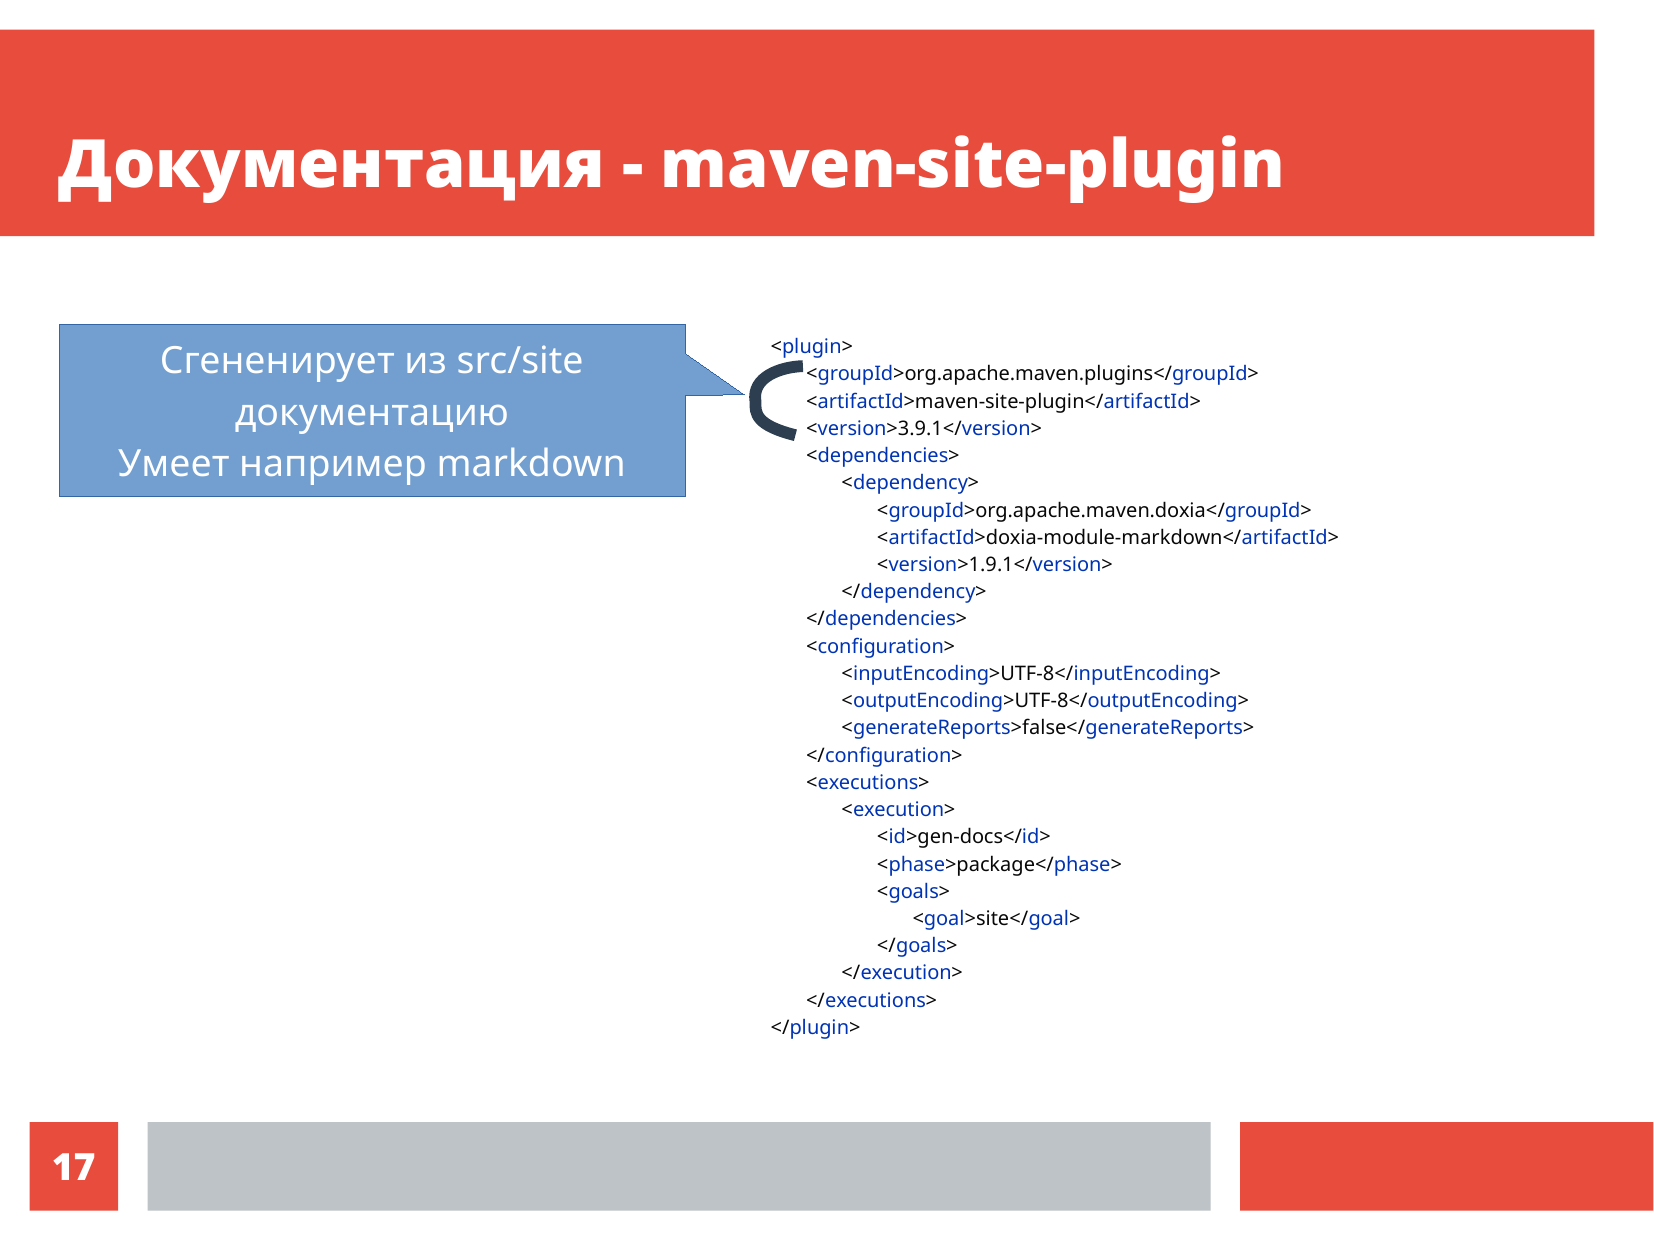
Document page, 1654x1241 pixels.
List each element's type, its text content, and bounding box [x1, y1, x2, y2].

text_box Сгененирует из src/site документацию Умеет например markdown [59, 324, 745, 497]
title Документация - maven-site-plugin [59, 59, 1595, 207]
text_box <plugin> <groupId>org.apache.maven.plugins</groupId> <artifactId>maven-site-plugin</artifactId> <version>3.9.1</version> <dependencies> <dependency> <groupId>org.apache.maven.doxia</groupId> <artifactId>doxia-module-markdown</artifactId> <version>1.9.1</version> </dependency> </dependencies> <configuration> <inputEncoding>UTF-8</inputEncoding> <outputEncoding>UTF-8</outputEncoding> <generateReports>false</generateReports> </configuration> <executions> <execution> <id>gen-docs</id> <phase>package</phase> <goals> <goal>site</goal> </goals> </execution> </executions> </plugin> [755, 324, 1565, 1093]
